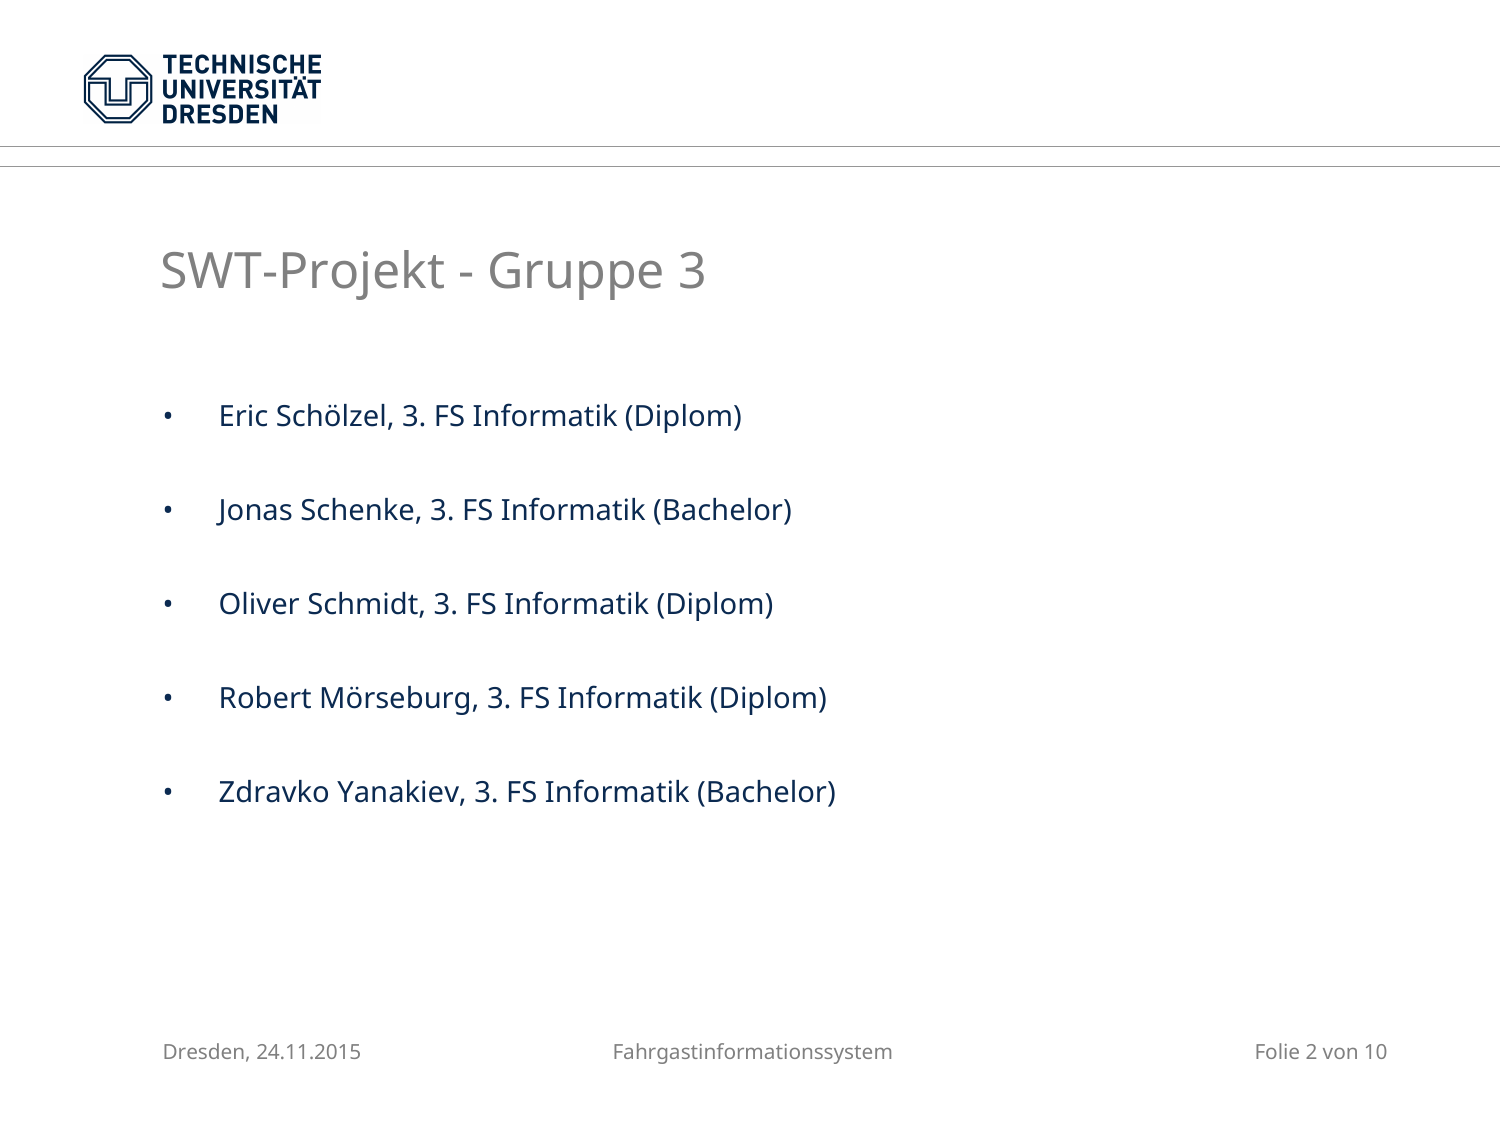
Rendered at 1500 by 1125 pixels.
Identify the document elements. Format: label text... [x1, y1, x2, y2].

list Eric Schölzel, 3. FS Informatik (Diplom) Jonas Schenke, 3. FS Informatik (Bachelor) Oliver Schmidt, 3. FS Informatik (Diplom) Robert Mörseburg, 3. FS Informatik (Diplom) Zdravko Yanakiev, 3. FS Informatik (Bachelor) [162, 387, 1388, 963]
title SWT-Projekt - Gruppe 3 [160, 230, 1392, 307]
picture [83, 54, 321, 124]
